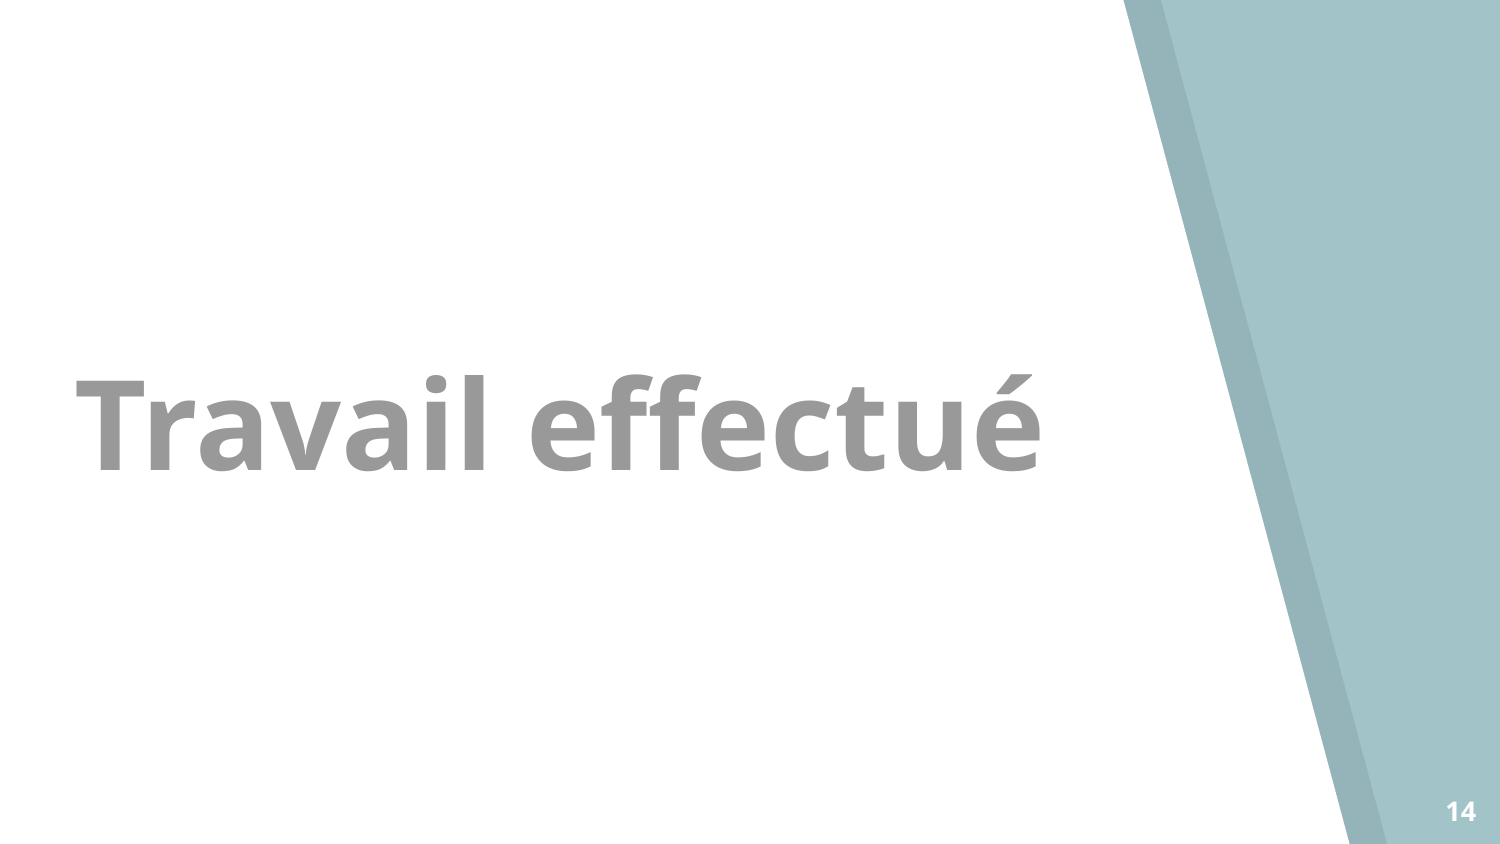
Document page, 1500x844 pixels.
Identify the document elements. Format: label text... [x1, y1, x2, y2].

title Travail effectué [59, 256, 1168, 511]
